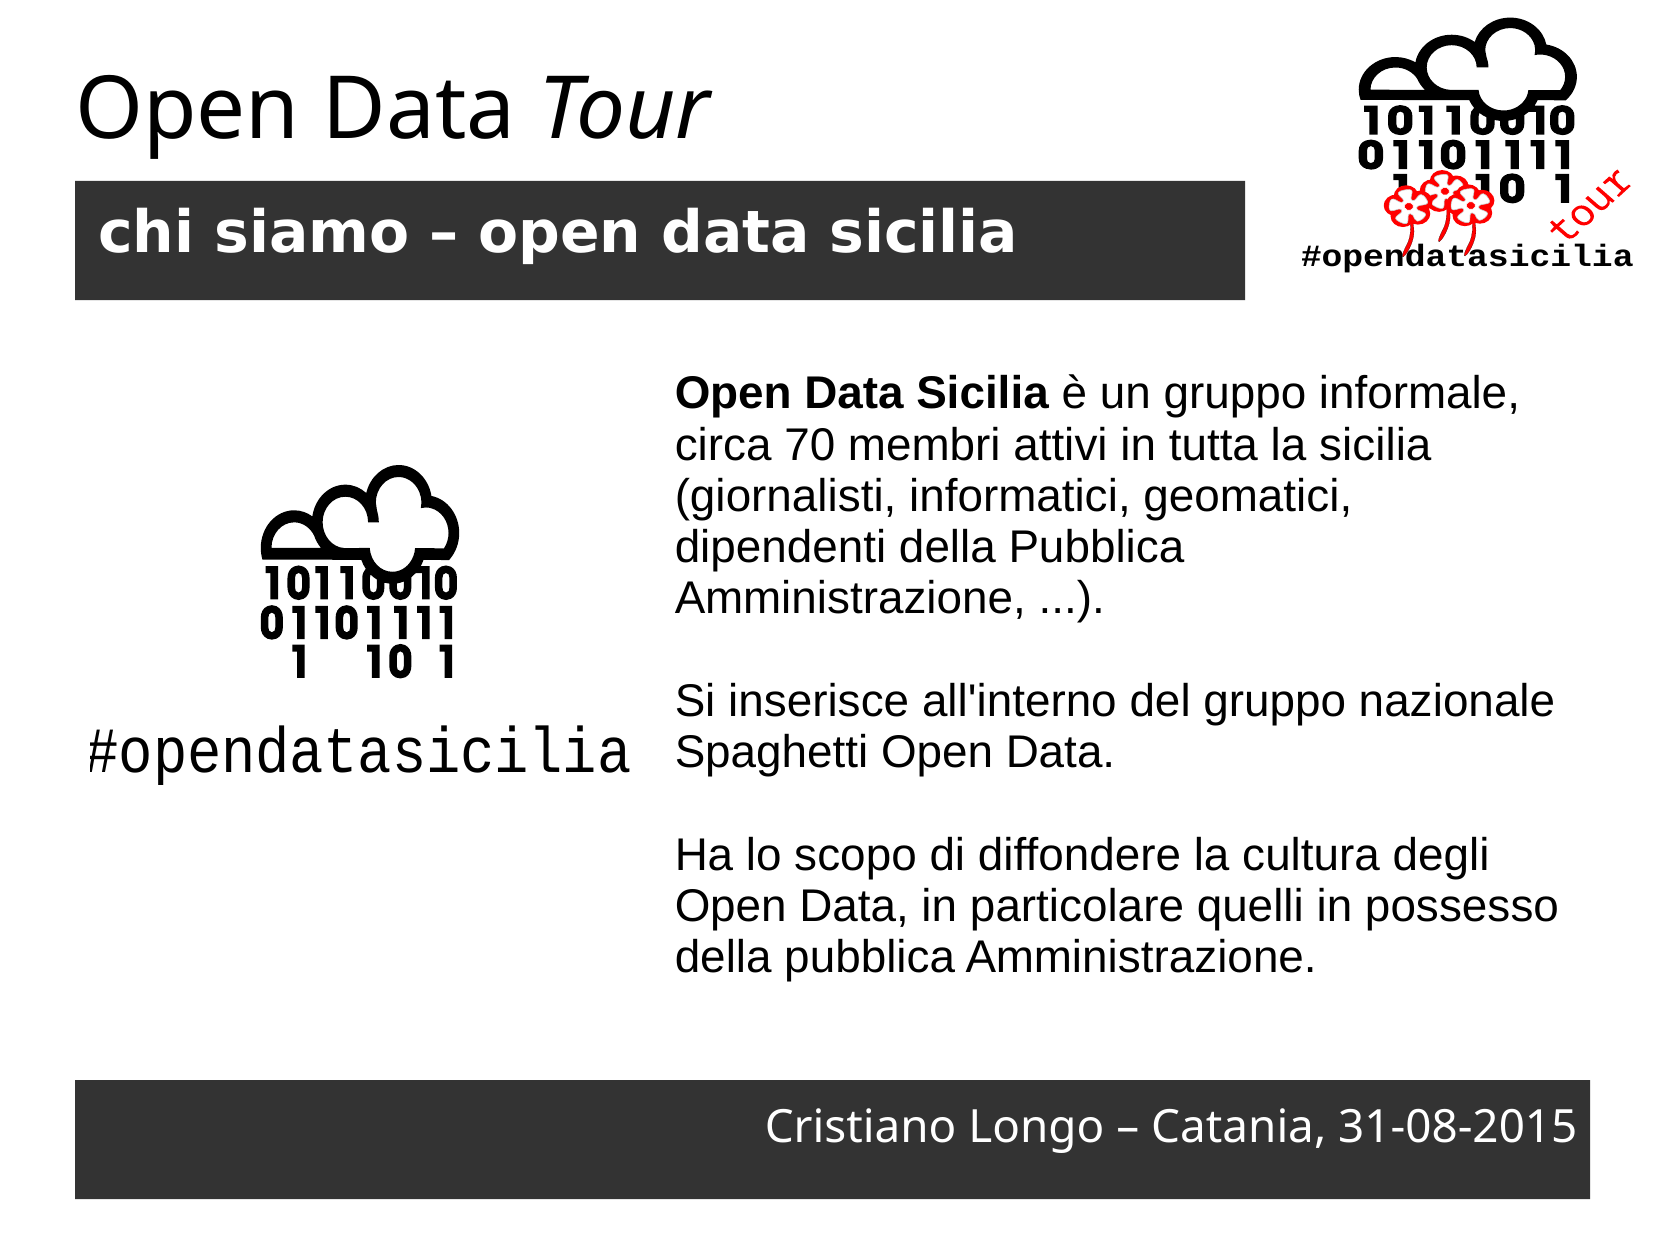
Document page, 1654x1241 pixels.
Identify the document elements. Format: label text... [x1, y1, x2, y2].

picture [1302, 17, 1633, 273]
list Cristiano Longo – Catania, 31-08-2015 [75, 1080, 1591, 1200]
list chi siamo – open data sicilia [75, 180, 1246, 301]
picture [90, 465, 631, 785]
text_box Open Data Sicilia è un gruppo informale, circa 70 membri attivi in tutta la sicilia (giornalisti, informatici, geomatici, dipendenti della Pubblica Amministrazione, ...). Si inserisce all'interno del gruppo nazionale Spaghetti Open Data. Ha lo scopo di diffondere la cultura degli Open Data, in particolare quelli in possesso della pubblica Amministrazione. [660, 360, 1591, 1042]
list Open Data Tour [75, 45, 1246, 165]
